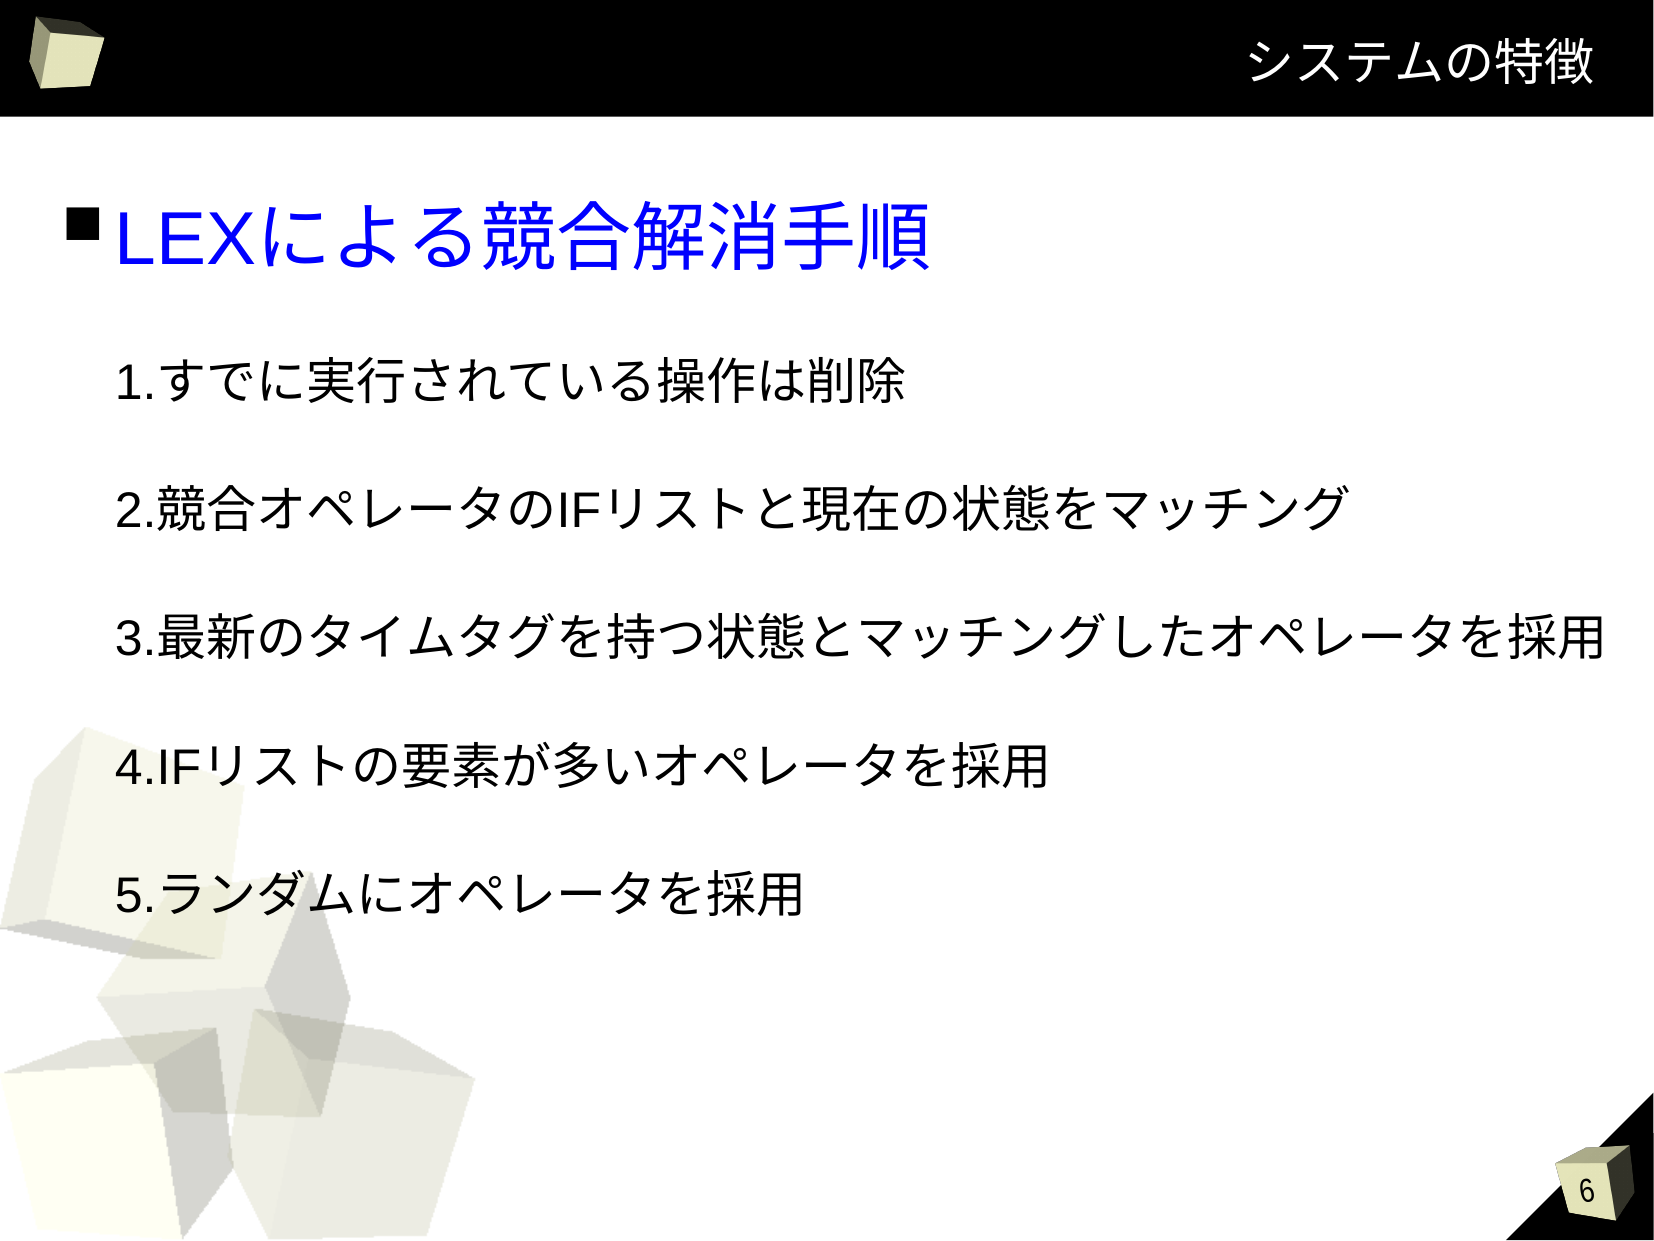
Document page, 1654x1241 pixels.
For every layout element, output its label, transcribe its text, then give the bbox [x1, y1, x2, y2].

picture [0, 726, 477, 1241]
title システムの特徴 [118, 0, 1595, 119]
list LEXによる競合解消手順 1.すでに実行されている操作は削除 2.競合オペレータのIFリストと現在の状態をマッチング 3.最新のタイムタグを持つ状態とマッチングしたオペレータを採用 4.IFリストの要素が多いオペレータを採用 5.ランダムにオペレータを採用 [44, 177, 1611, 1214]
